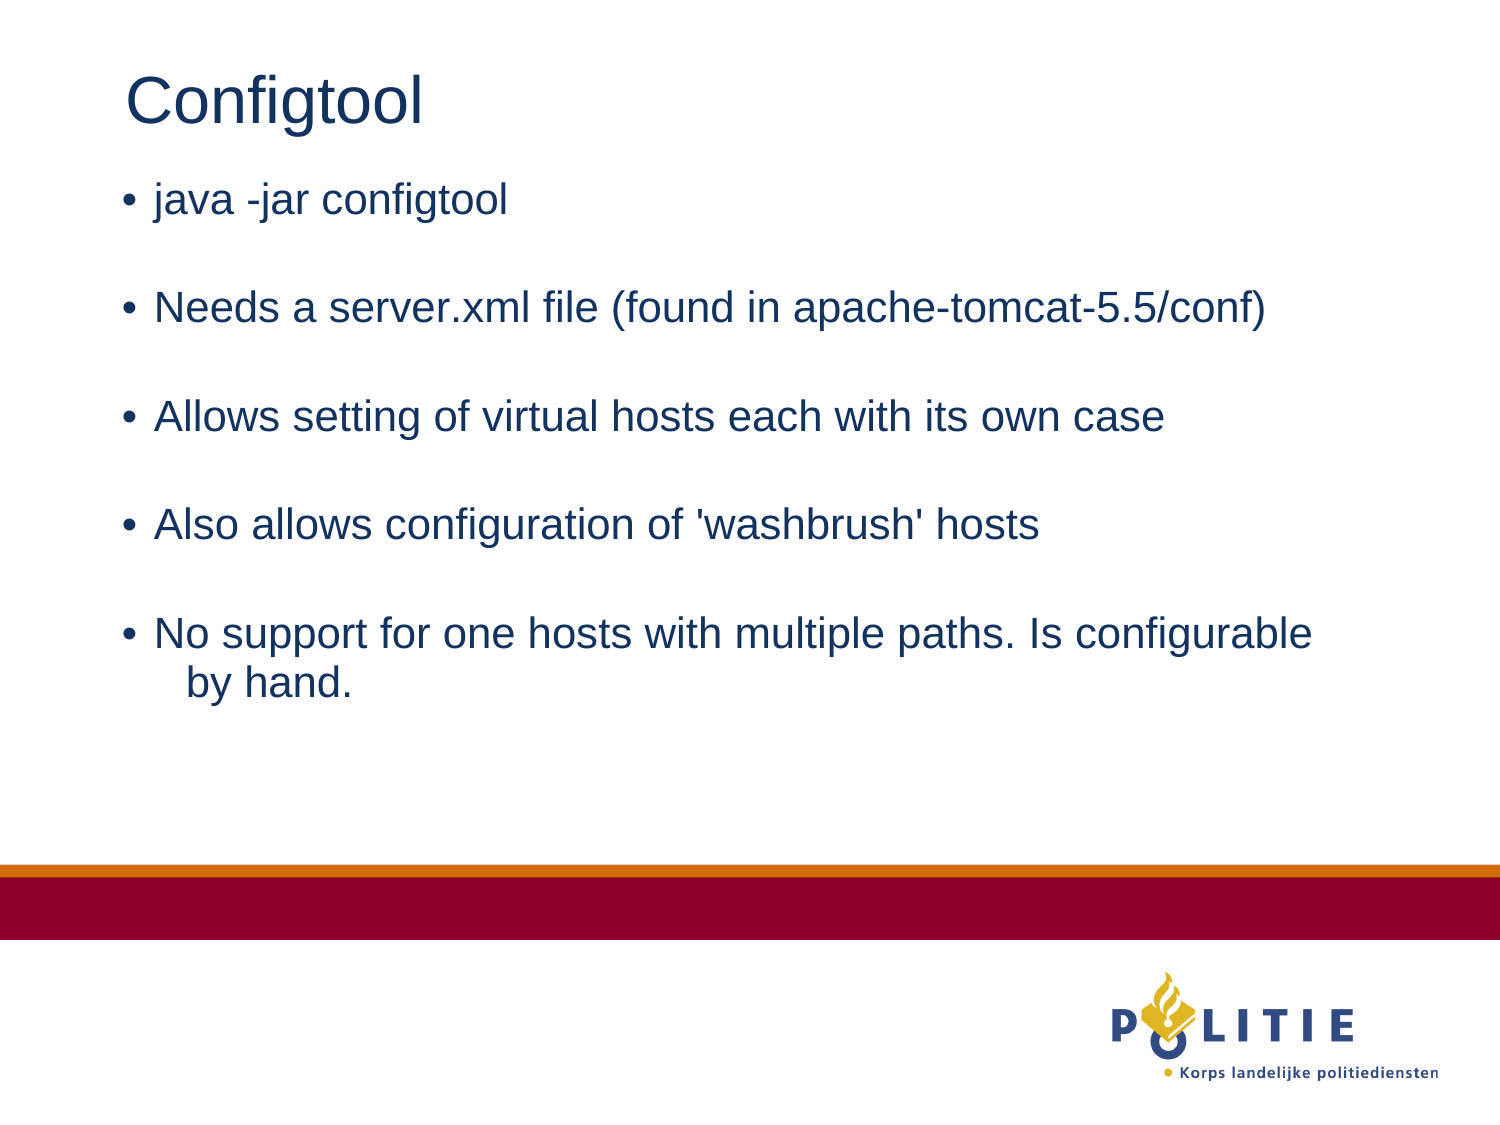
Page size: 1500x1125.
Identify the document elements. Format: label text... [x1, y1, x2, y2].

list java -jar configtool Needs a server.xml file (found in apache-tomcat-5.5/conf) Allows setting of virtual hosts each with its own case Also allows configuration of 'washbrush' hosts No support for one hosts with multiple paths. Is configurable by hand. [121, 174, 1351, 826]
title Configtool [124, 44, 1350, 158]
picture [1112, 966, 1438, 1081]
